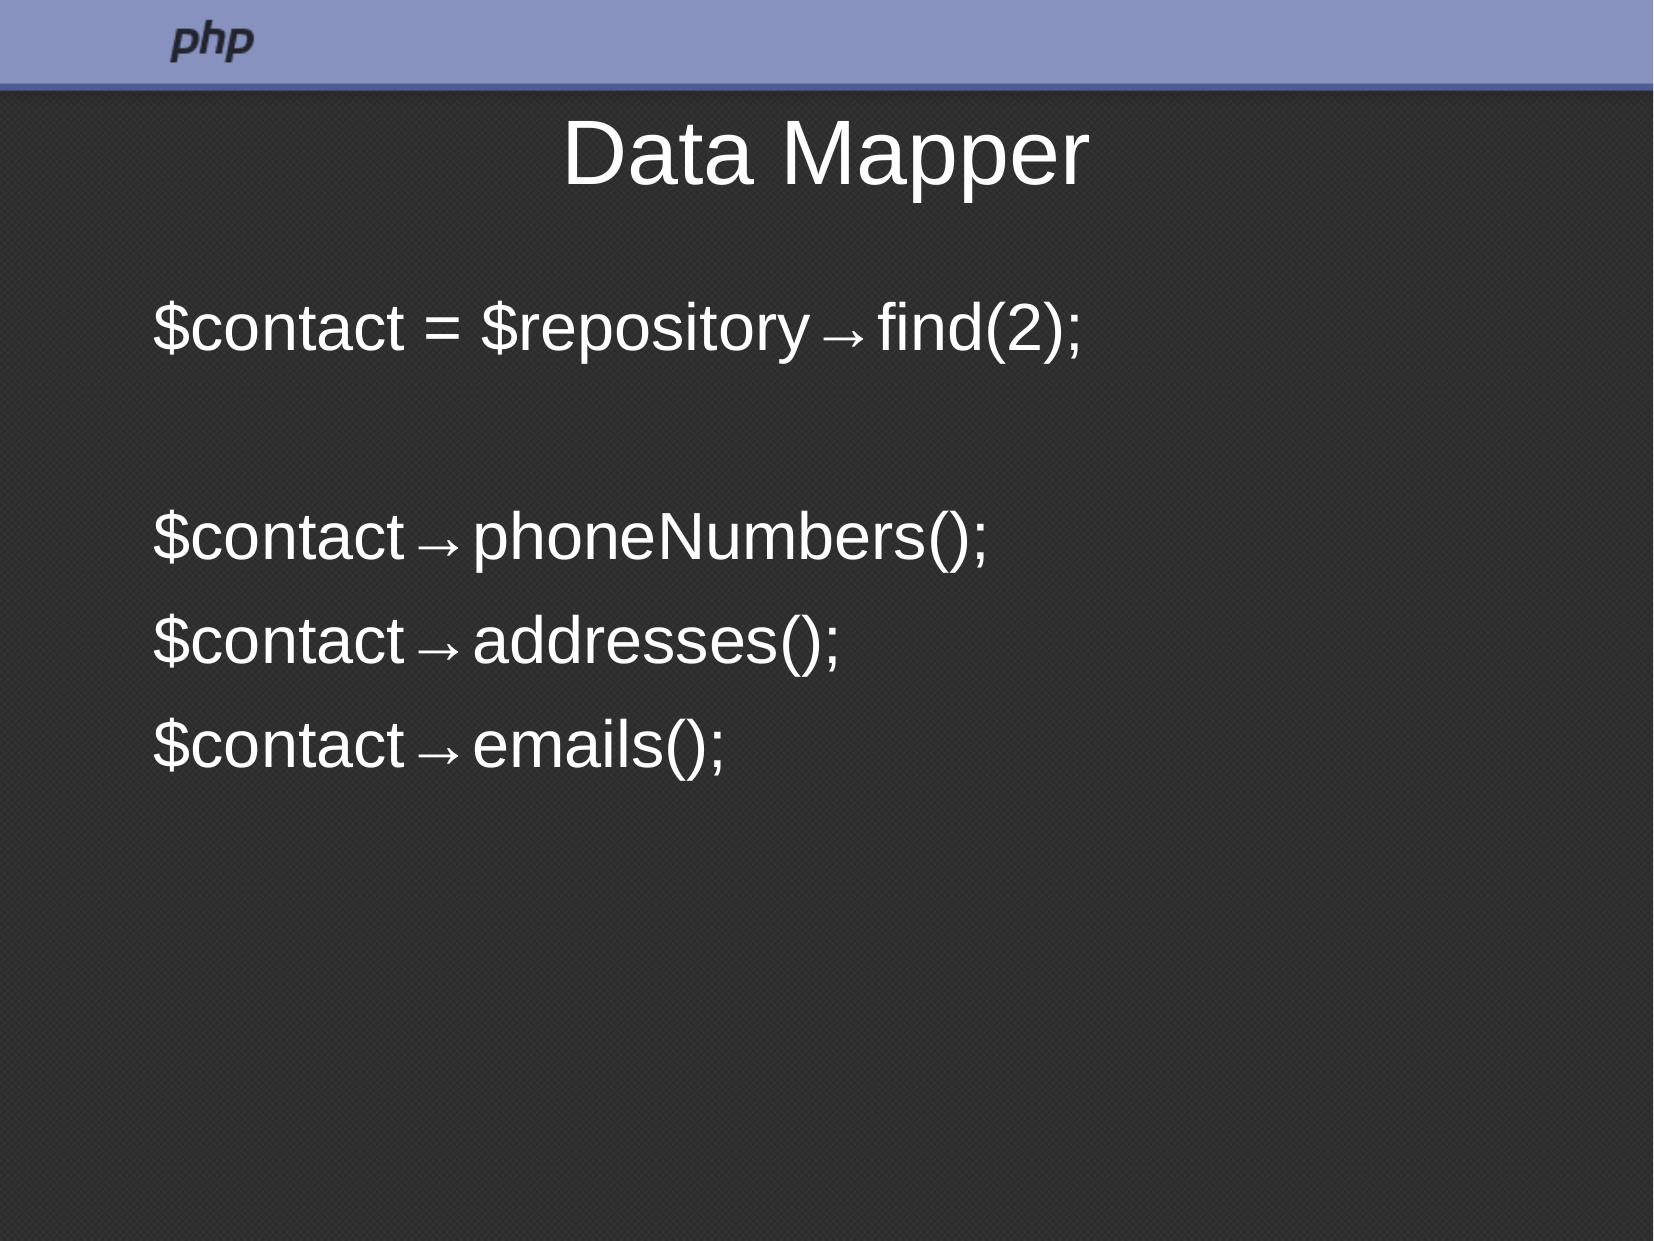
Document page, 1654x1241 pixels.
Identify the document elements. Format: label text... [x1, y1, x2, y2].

list $contact = $repository→find(2); $contact→phoneNumbers(); $contact→addresses(); $contact→emails(); [82, 290, 1571, 1010]
title Data Mapper [82, 49, 1571, 257]
picture [0, 0, 1654, 1241]
